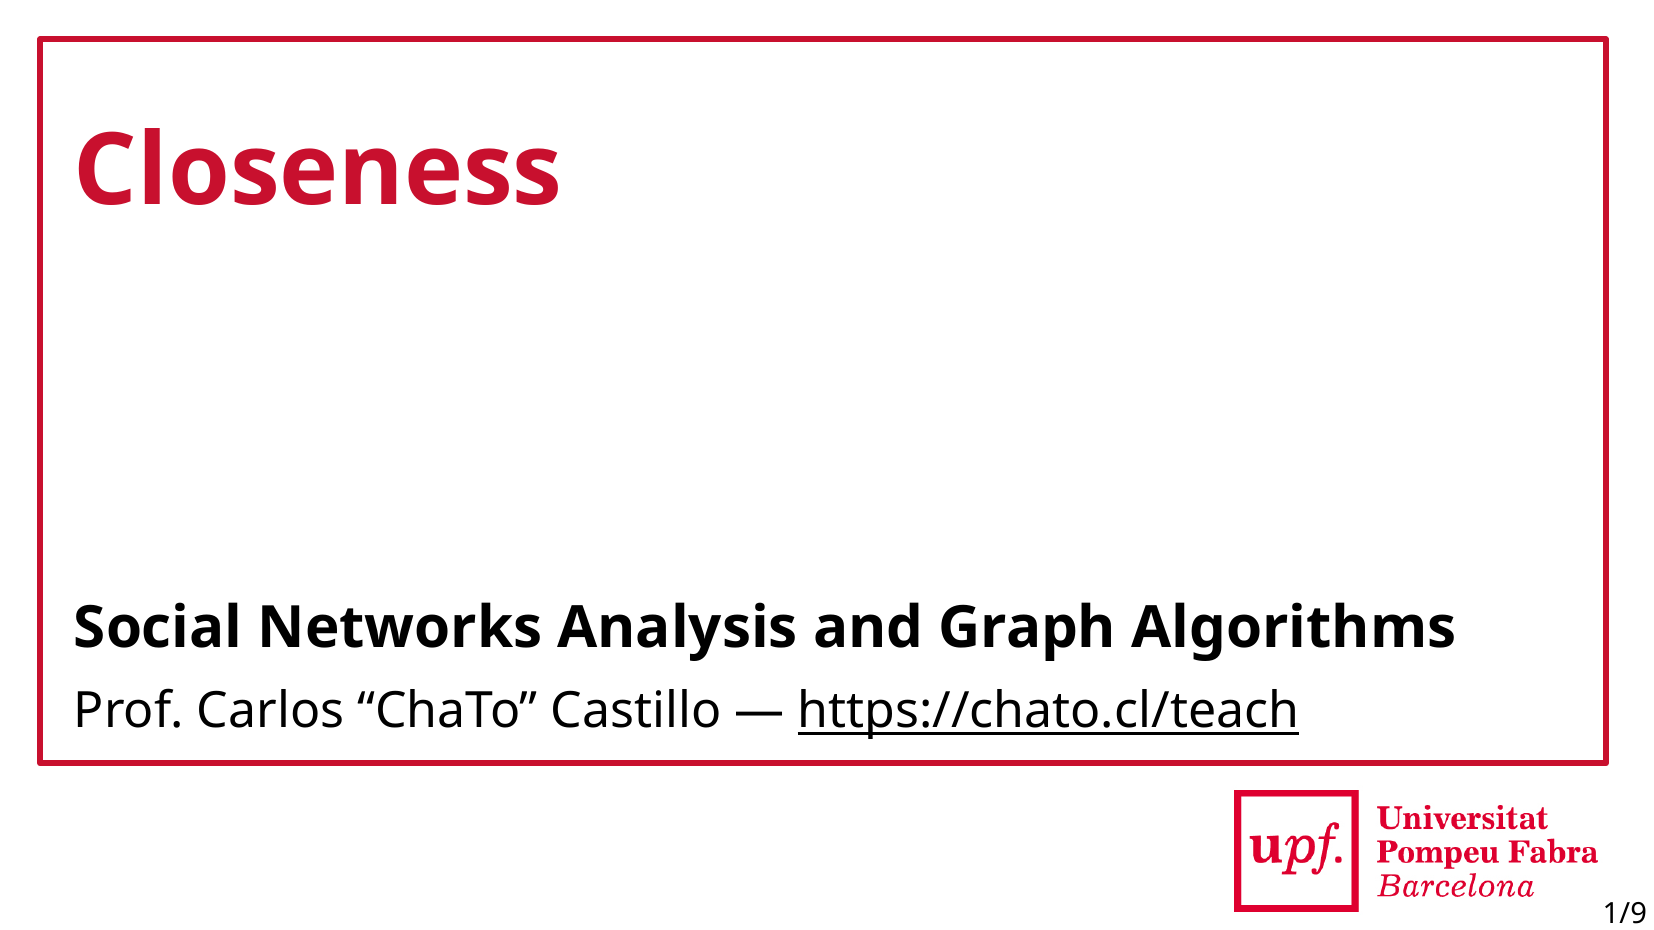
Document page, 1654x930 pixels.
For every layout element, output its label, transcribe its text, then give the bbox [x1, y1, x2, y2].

text_box Closeness Social Networks Analysis and Graph Algorithms Prof. Carlos “ChaTo” Castillo — https://chato.cl/teach [73, 77, 1562, 734]
chart [770, 589, 889, 649]
picture [1229, 784, 1603, 915]
